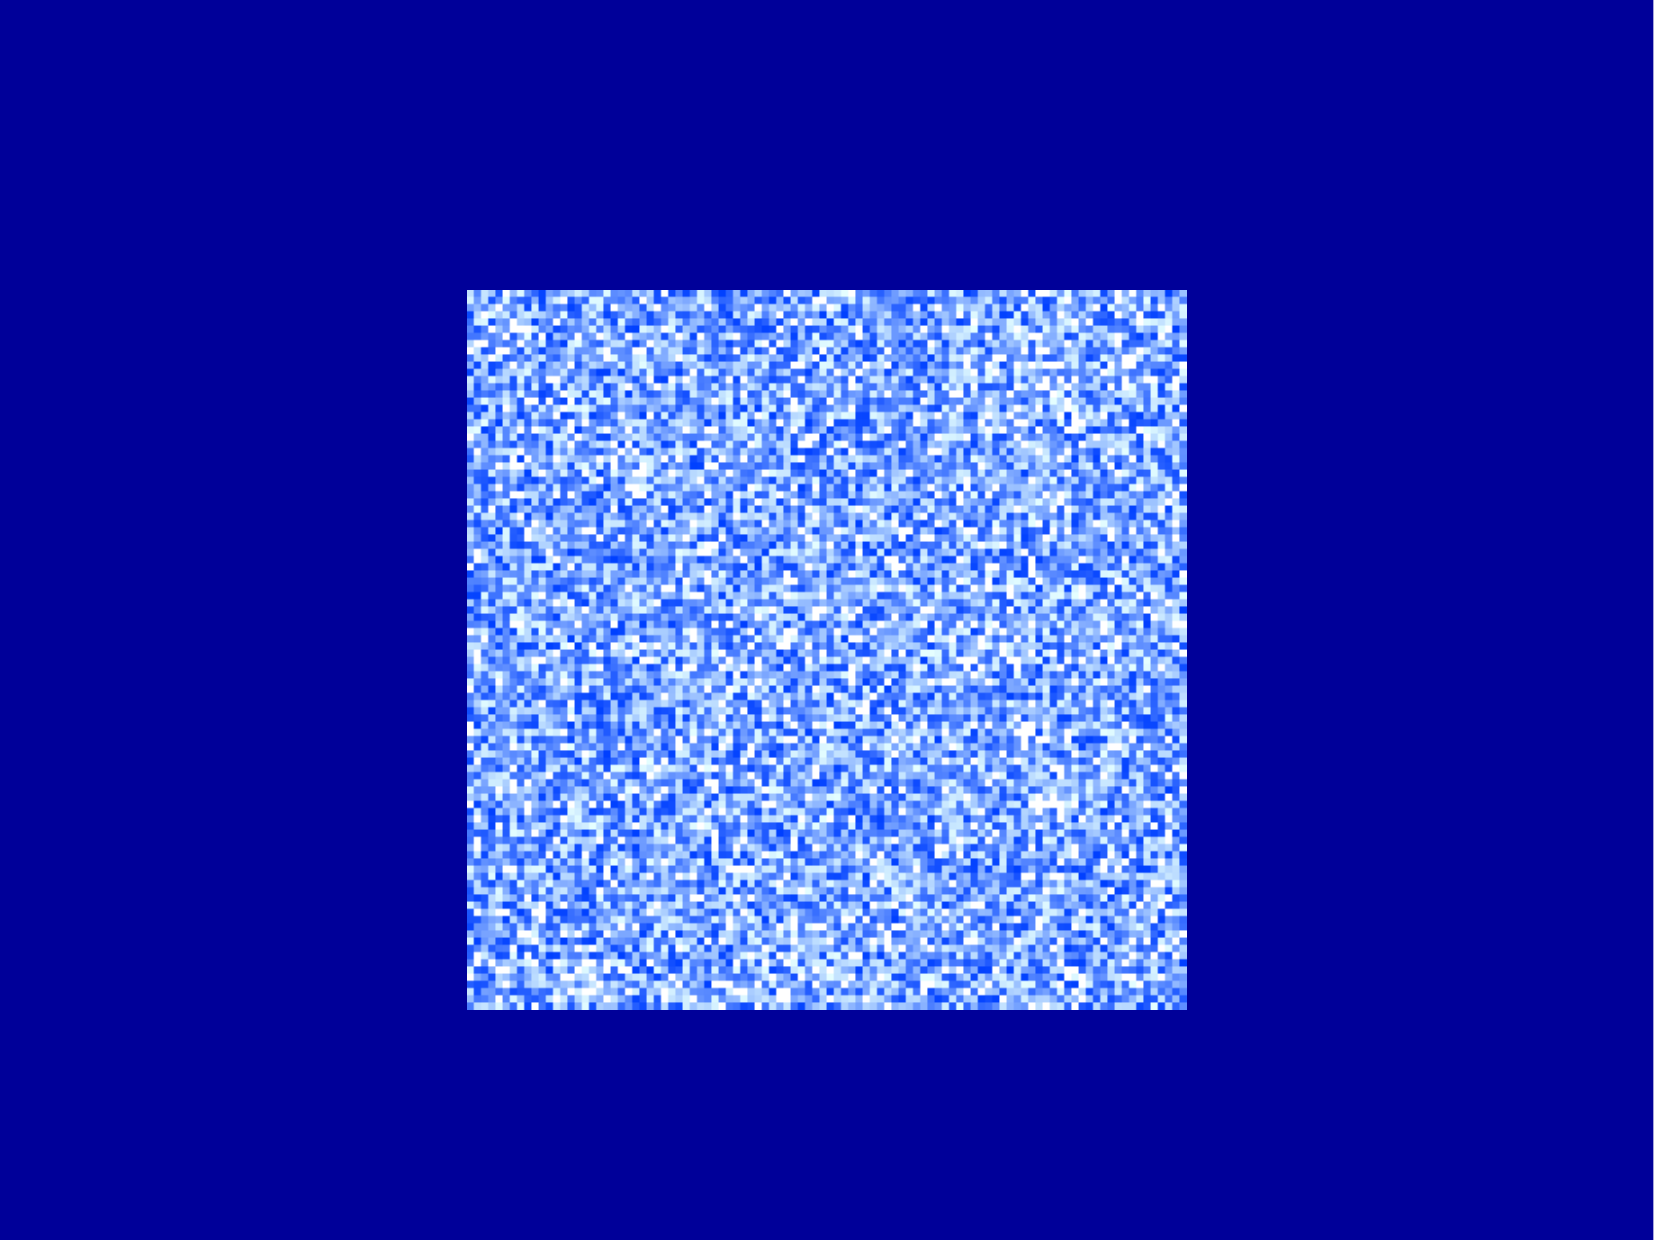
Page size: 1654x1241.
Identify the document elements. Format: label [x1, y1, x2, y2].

picture [467, 290, 1187, 1010]
